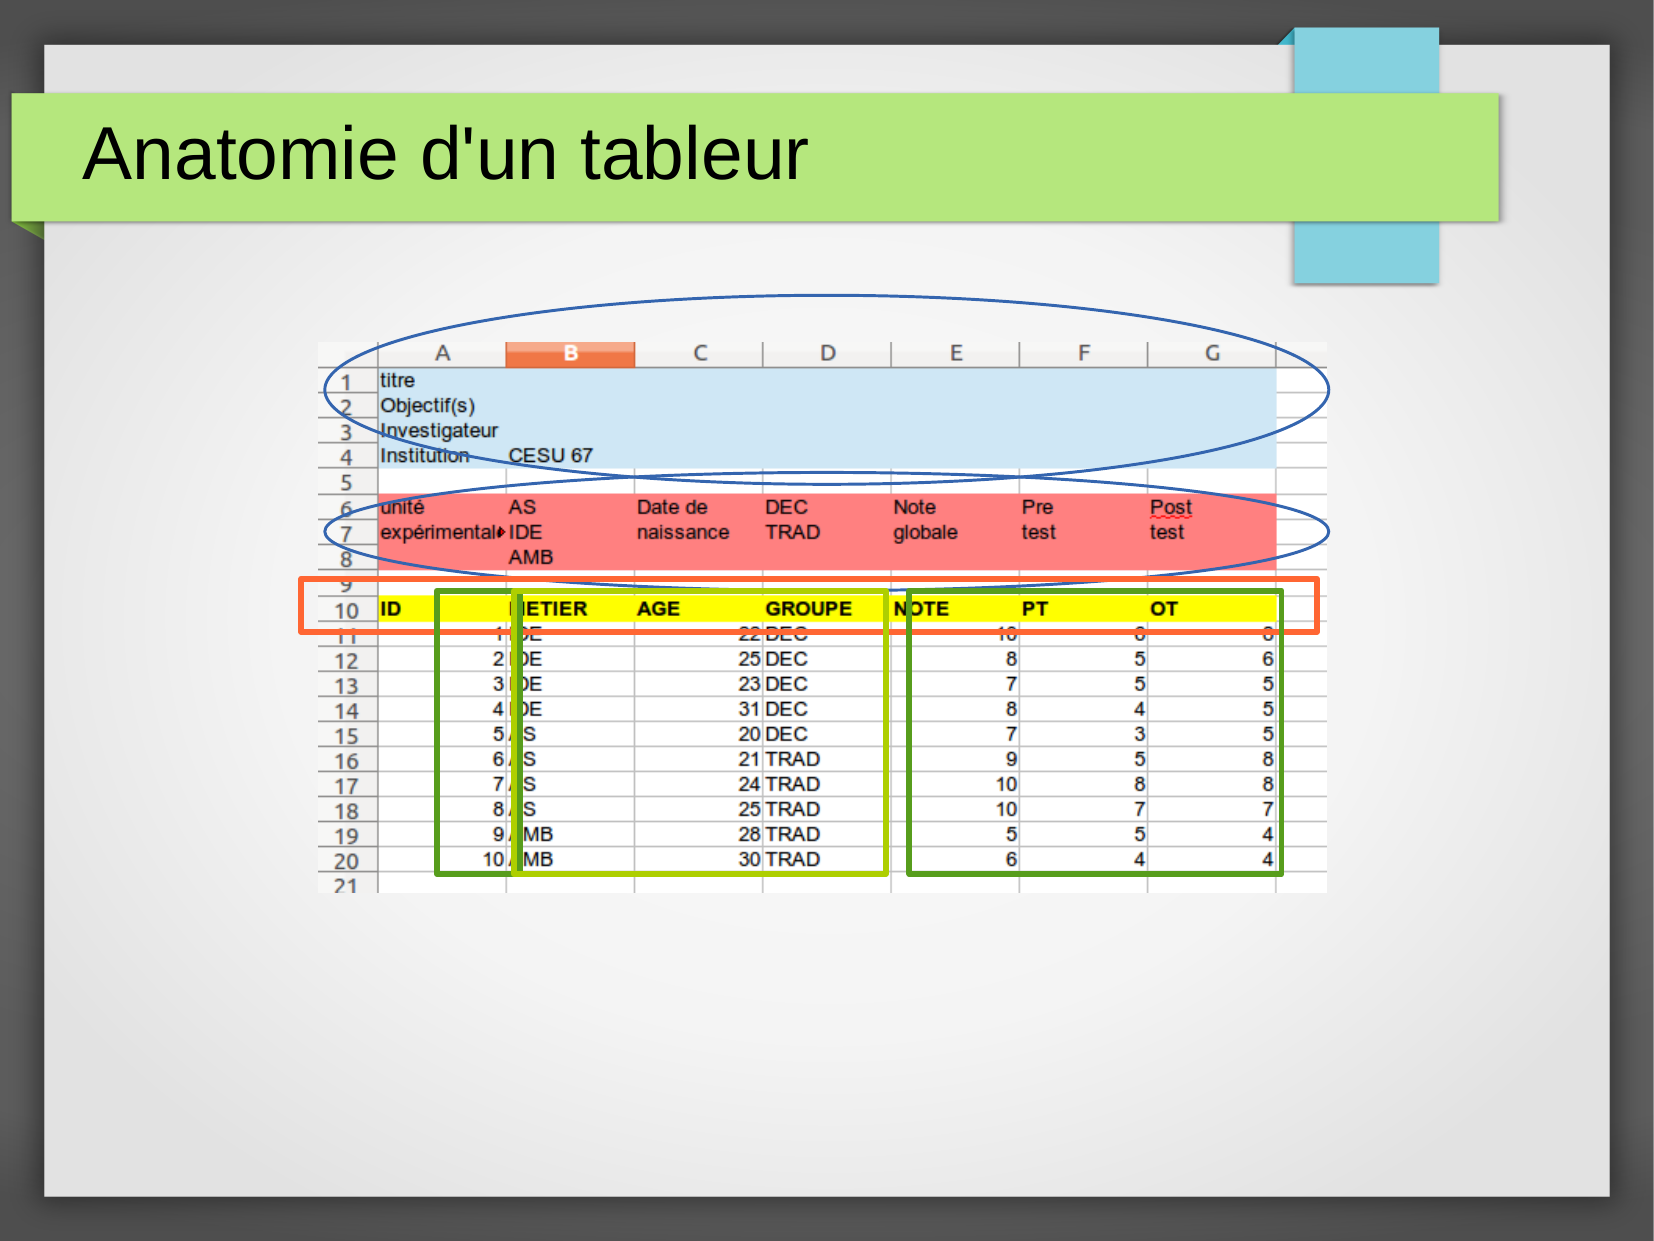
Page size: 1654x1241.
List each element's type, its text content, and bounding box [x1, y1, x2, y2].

title Anatomie d'un tableur [82, 94, 1264, 213]
picture [0, 0, 1654, 1241]
